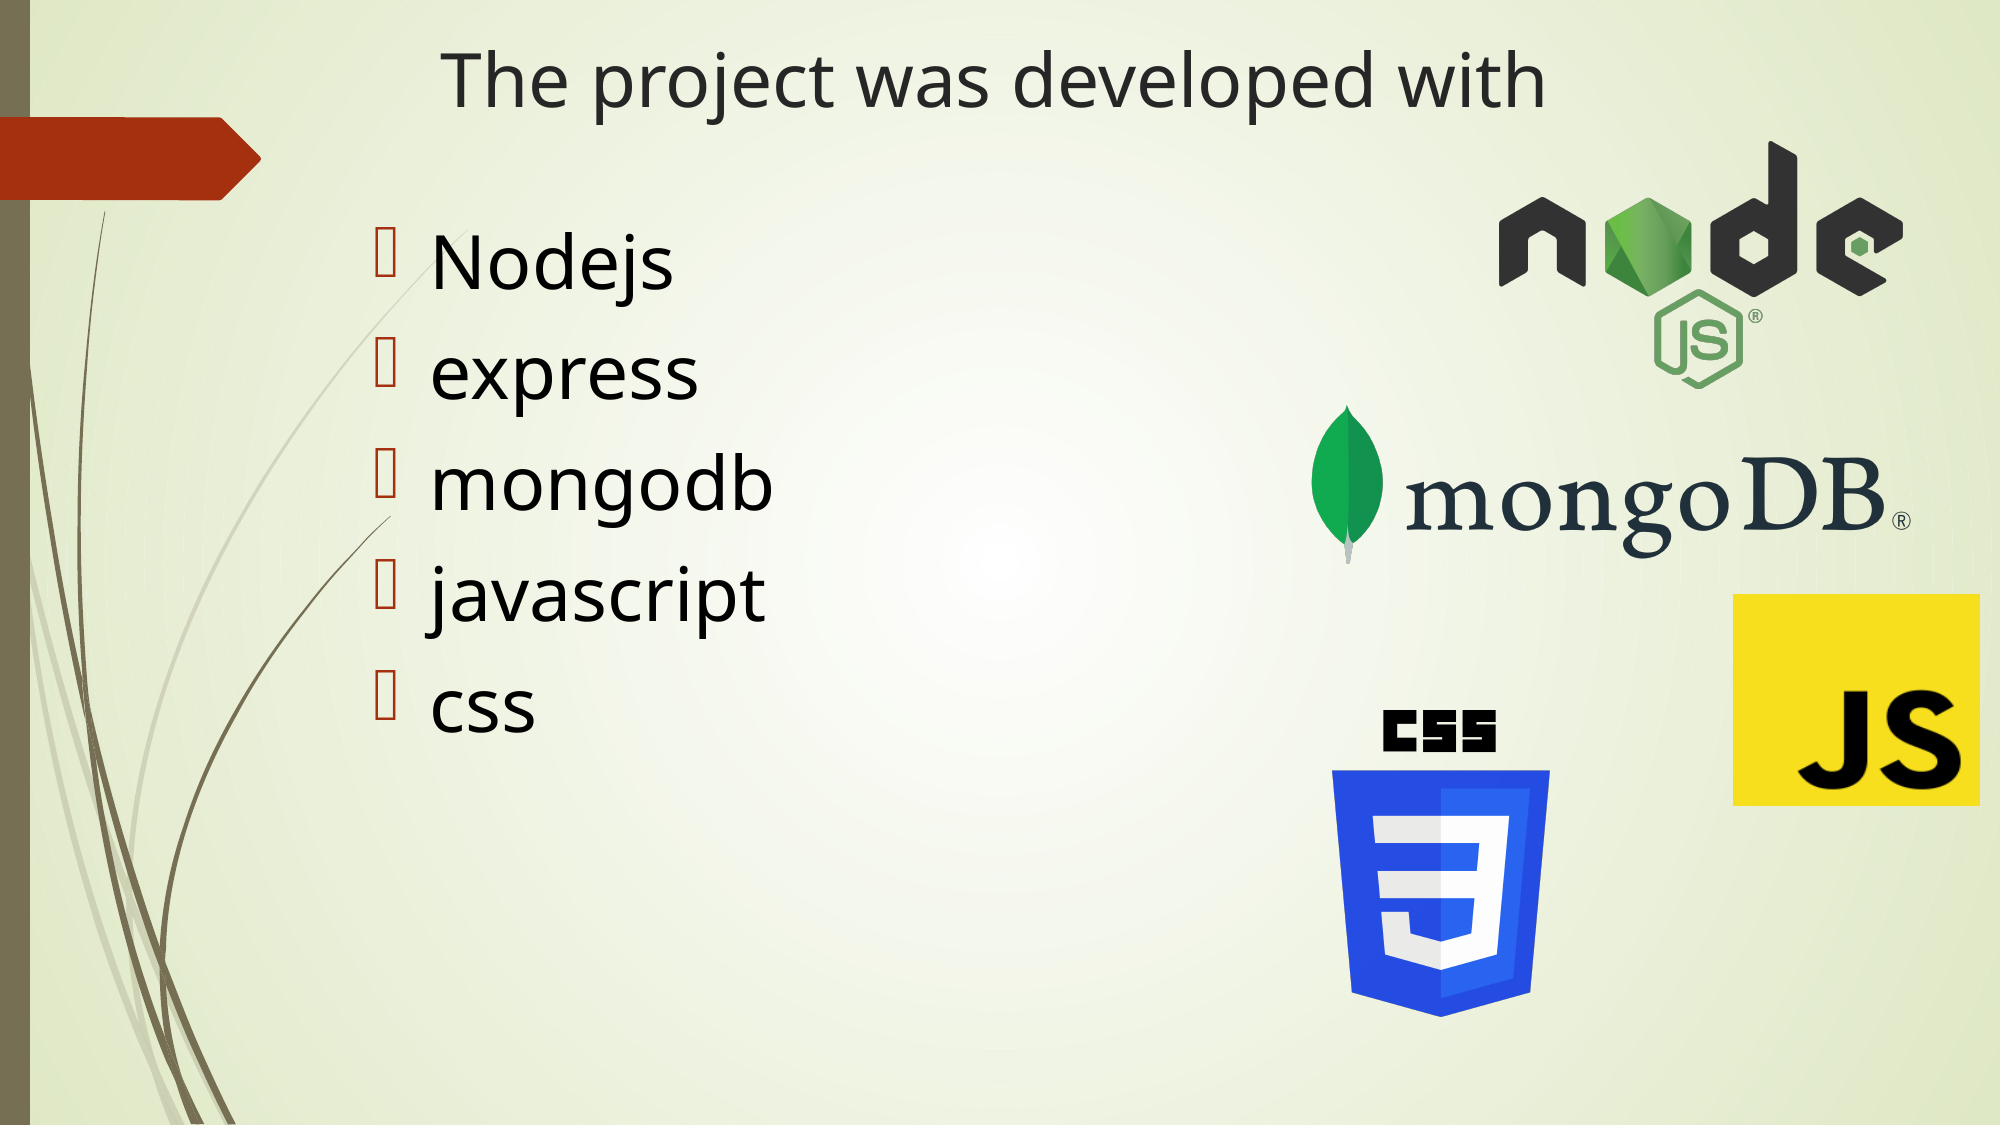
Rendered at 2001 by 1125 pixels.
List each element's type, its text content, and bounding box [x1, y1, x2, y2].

title The project was developed with [425, 25, 1888, 206]
picture [1499, 141, 1903, 389]
list Nodejs express mongodb javascript css [358, 206, 1822, 984]
picture [1308, 402, 1914, 566]
picture [1332, 710, 1550, 1017]
picture [1733, 594, 1980, 806]
